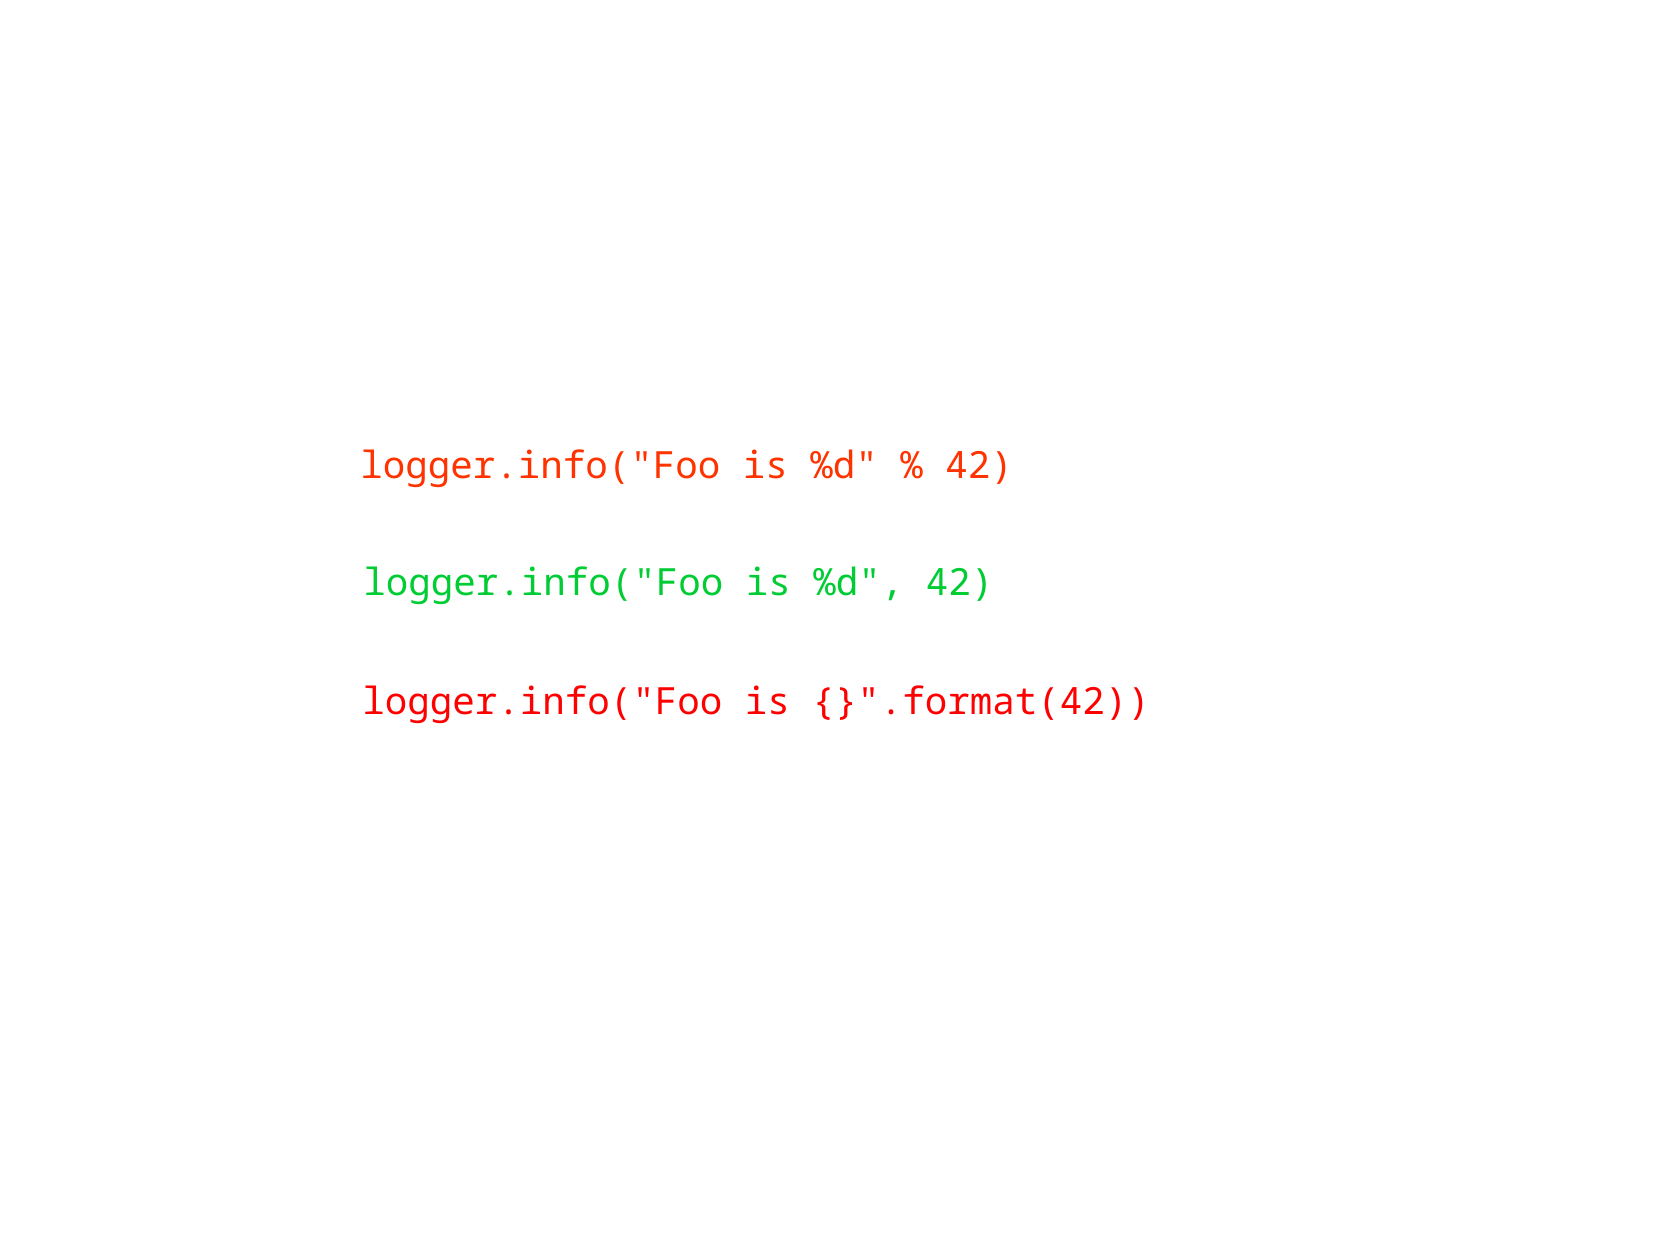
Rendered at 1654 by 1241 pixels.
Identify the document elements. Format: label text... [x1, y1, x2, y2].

text_box logger.info("Foo is %d", 42) [299, 548, 1009, 607]
text_box logger.info("Foo is %d" % 42) [318, 431, 1028, 500]
text_box logger.info("Foo is {}".format(42)) [307, 667, 1165, 727]
